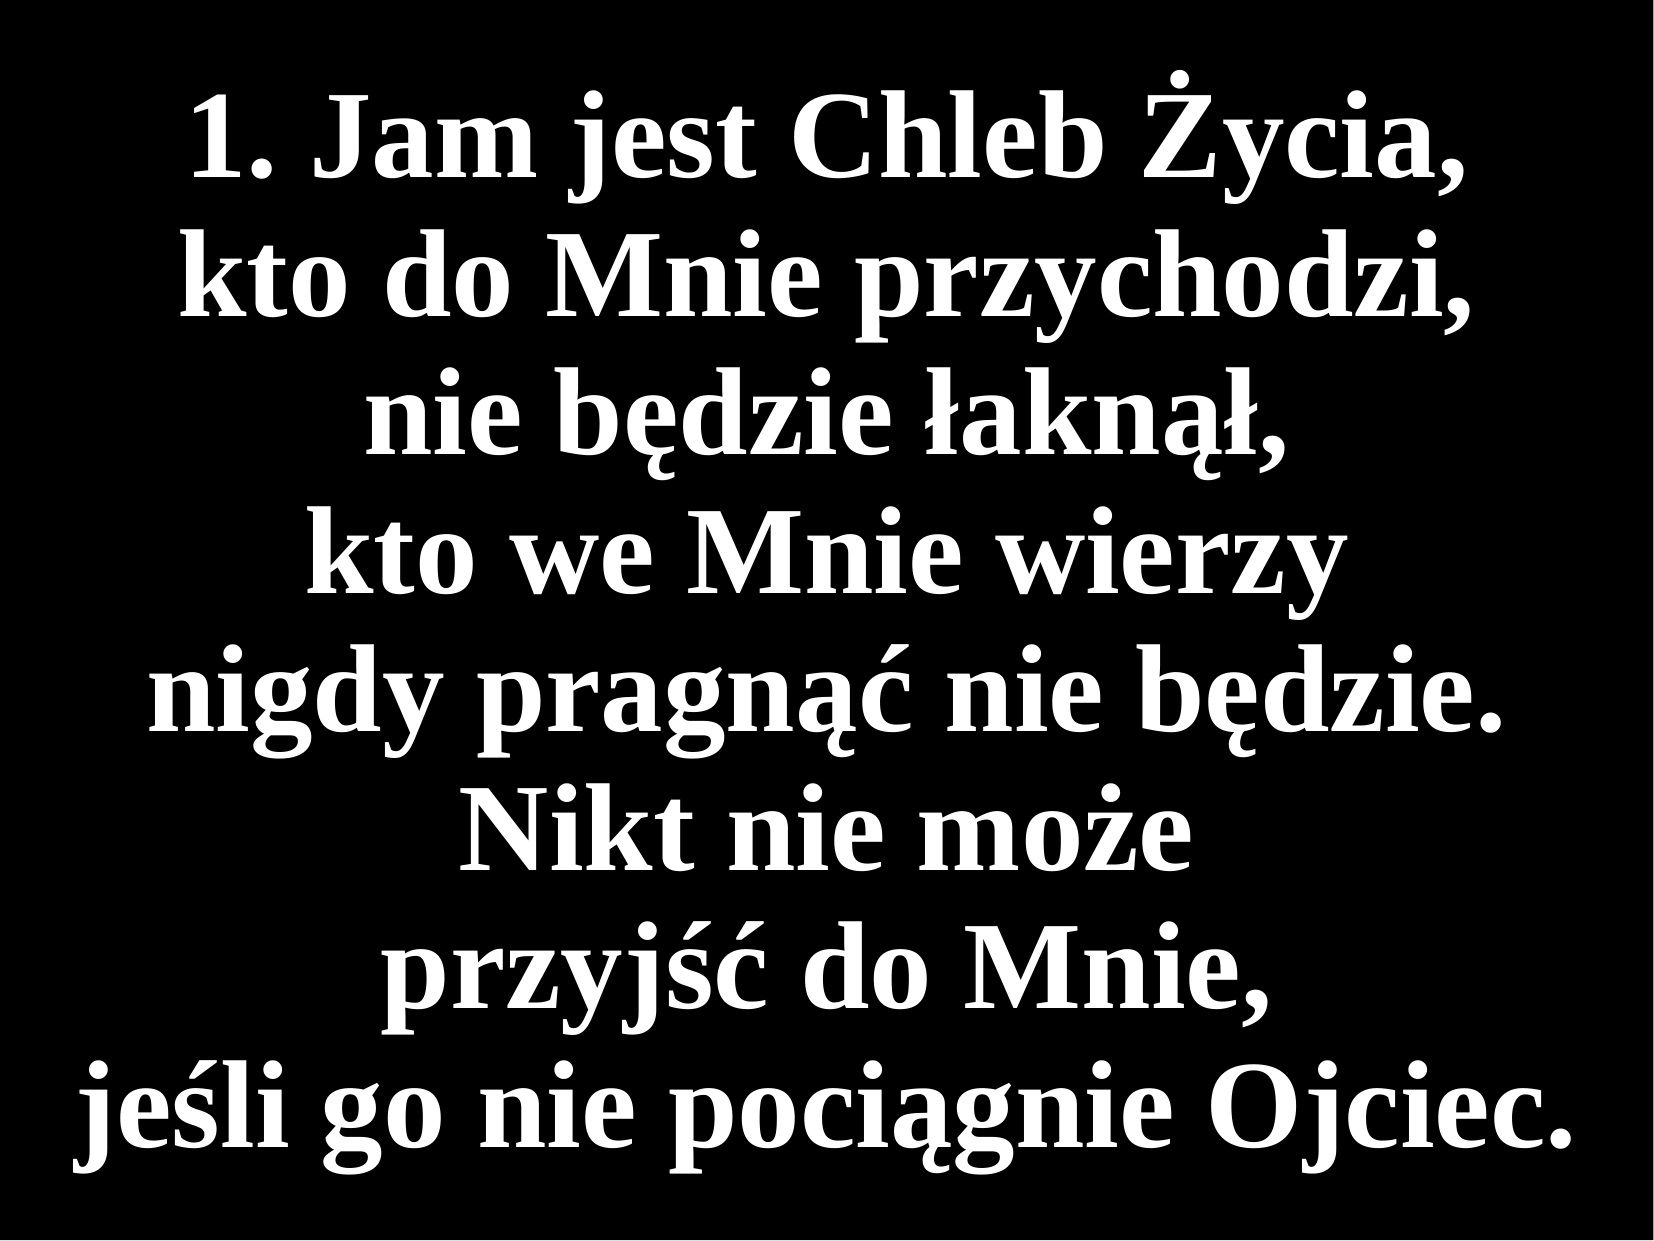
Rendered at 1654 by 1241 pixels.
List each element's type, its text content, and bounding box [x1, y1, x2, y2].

title 1. Jam jest Chleb Życia, kto do Mnie przychodzi, nie będzie łaknął, kto we Mnie wierzy nigdy pragnąć nie będzie. Nikt nie może przyjść do Mnie, jeśli go nie pociągnie Ojciec. [0, 0, 1654, 1241]
